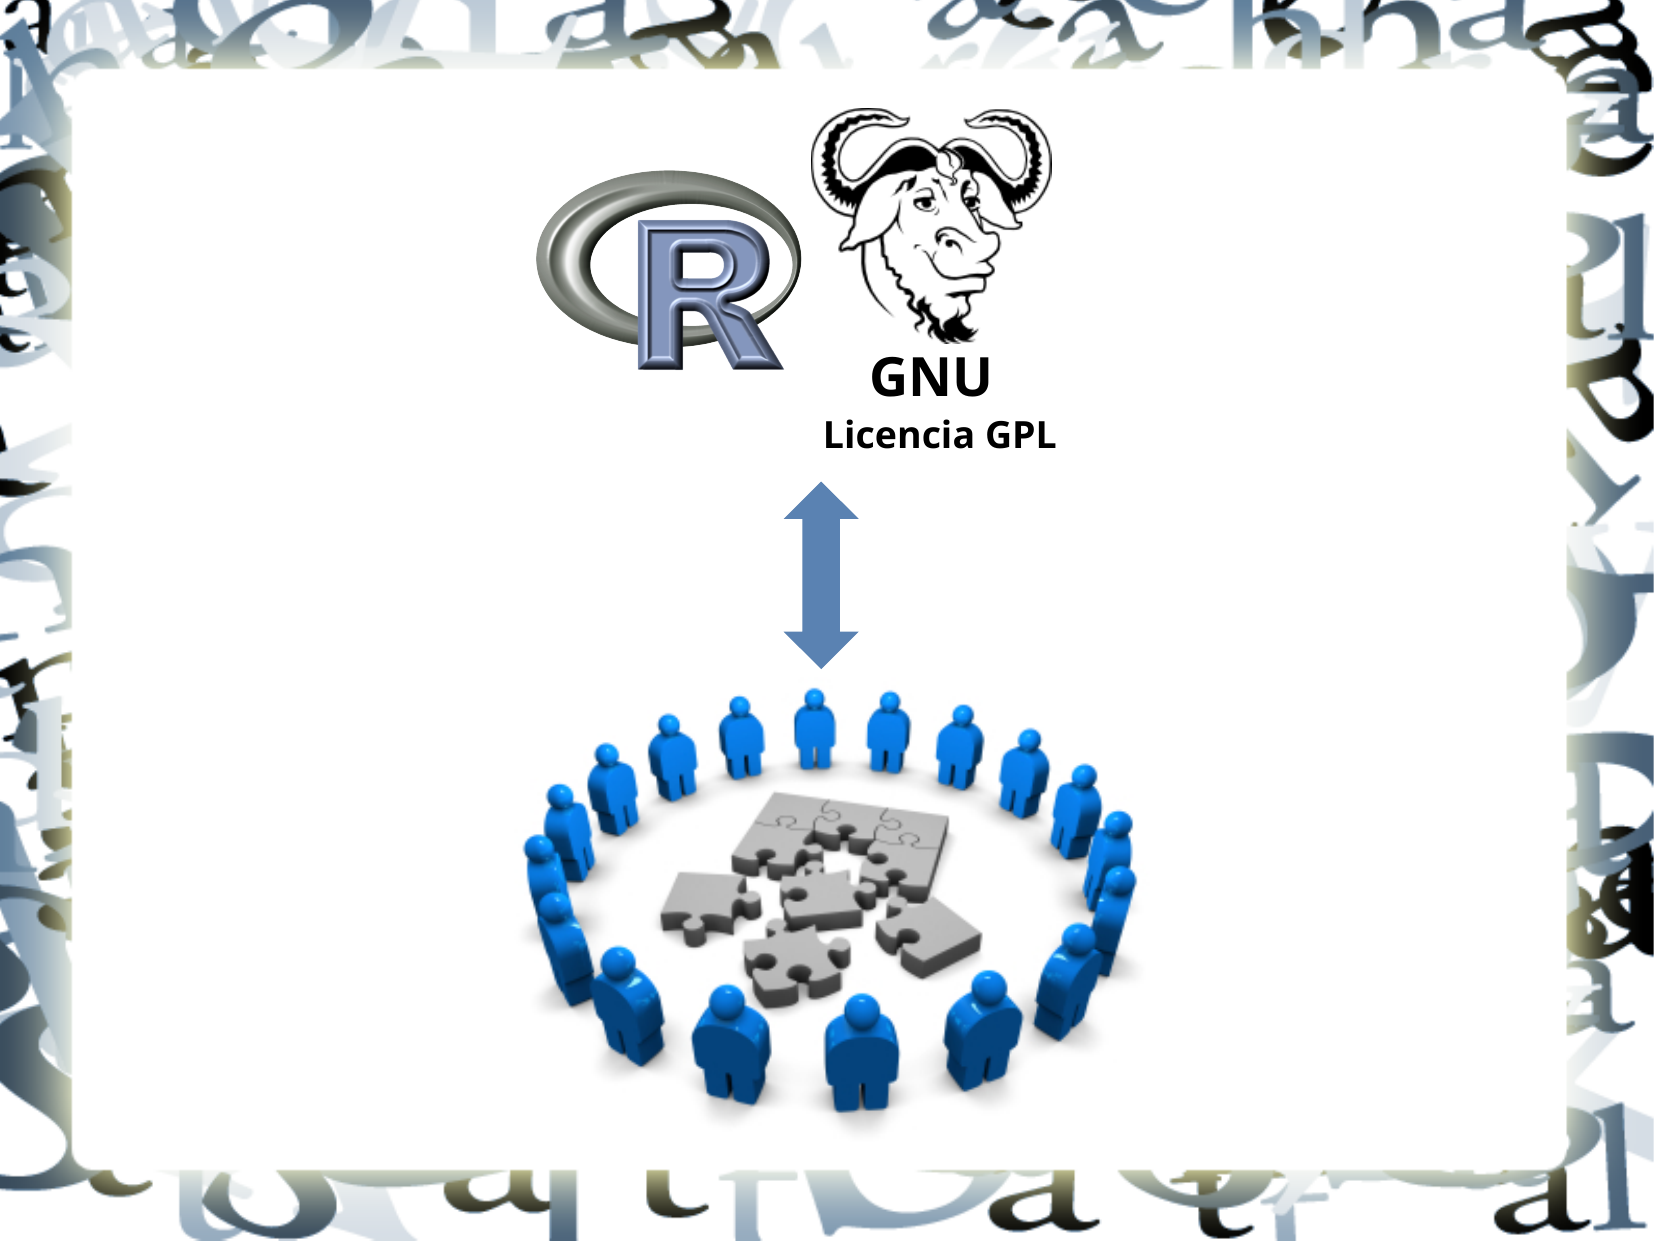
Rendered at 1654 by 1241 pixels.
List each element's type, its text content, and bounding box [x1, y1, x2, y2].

text_box [783, 481, 859, 670]
text_box GNU [854, 331, 1005, 410]
text_box Licencia GPL [808, 400, 1074, 460]
picture [0, 0, 1654, 1241]
